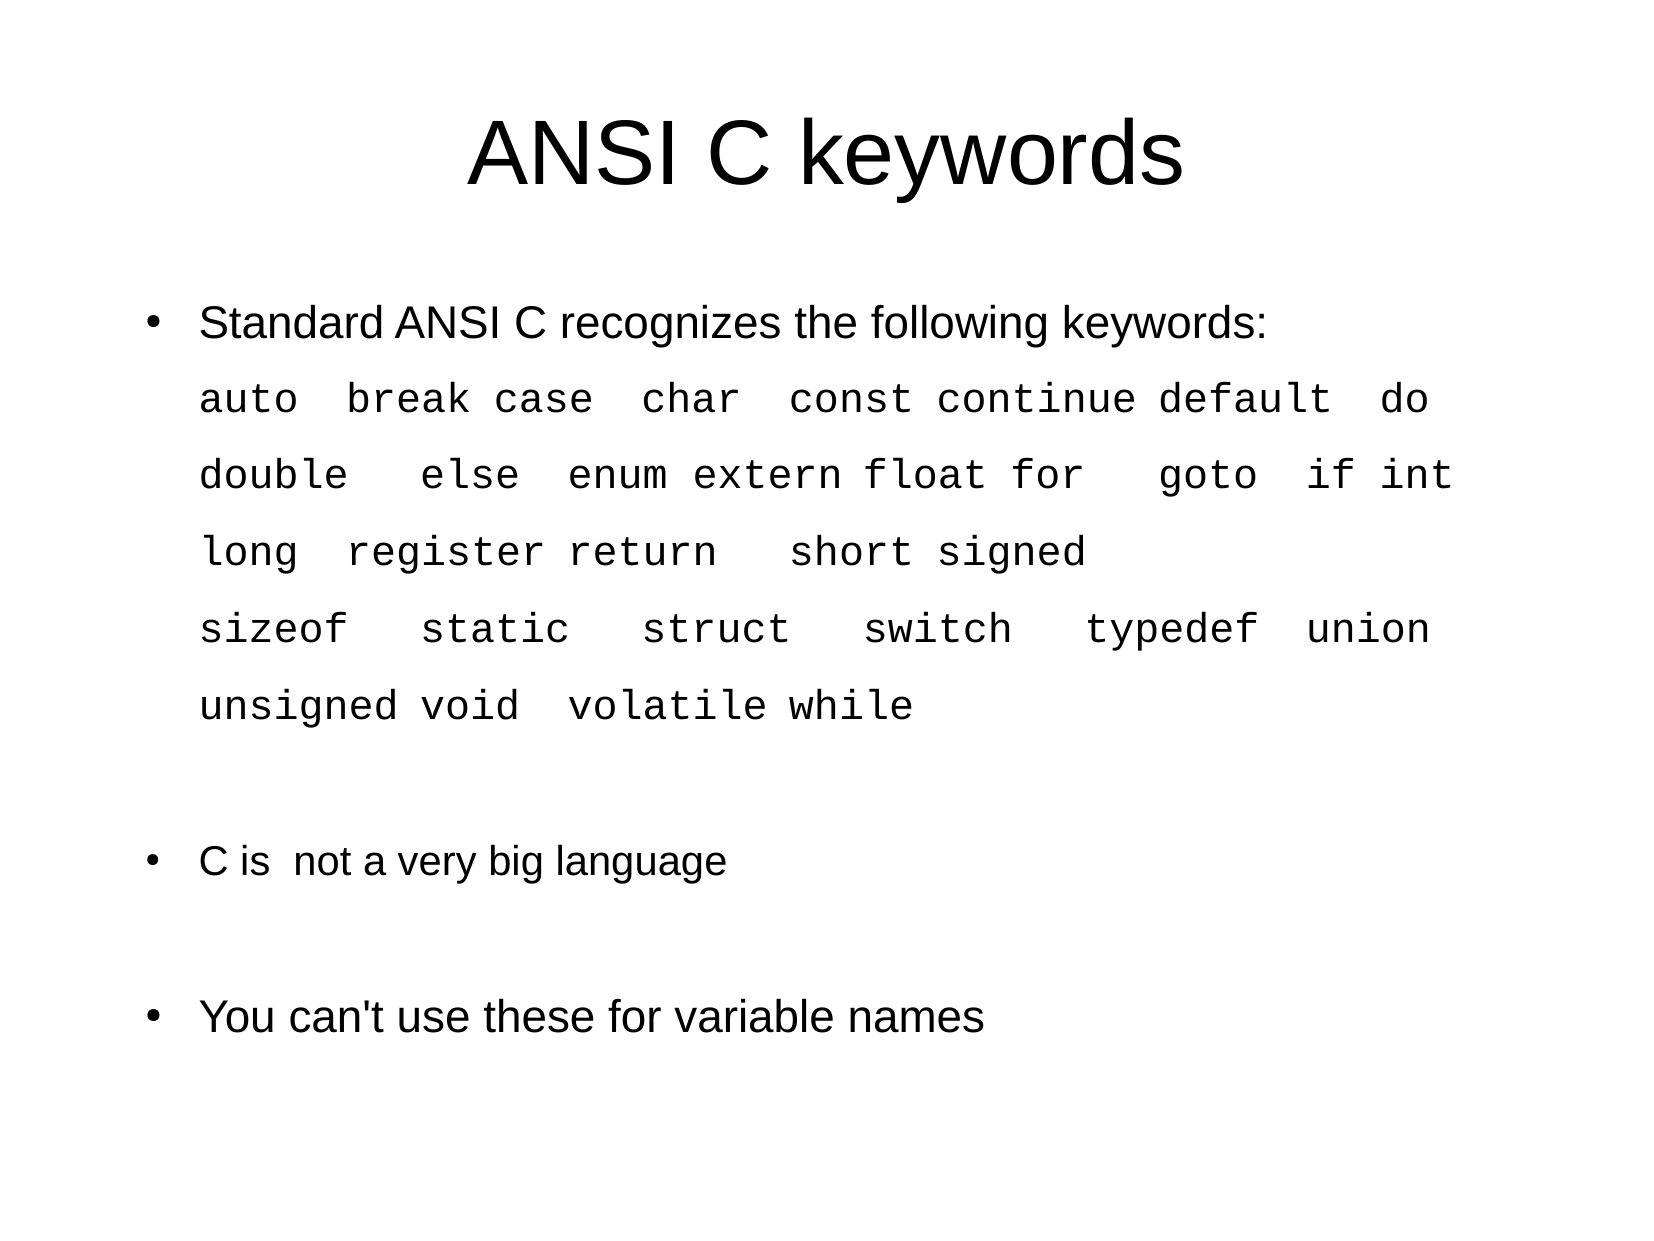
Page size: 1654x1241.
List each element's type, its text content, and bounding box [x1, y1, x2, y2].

title ANSI C keywords [82, 49, 1571, 257]
list Standard ANSI C recognizes the following keywords: auto break case char const continue default do double else enum extern float for goto if int long register return short signed sizeof static struct switch typedef union unsigned void volatile while C is not a very big language You can't use these for variable names [127, 296, 1583, 1170]
